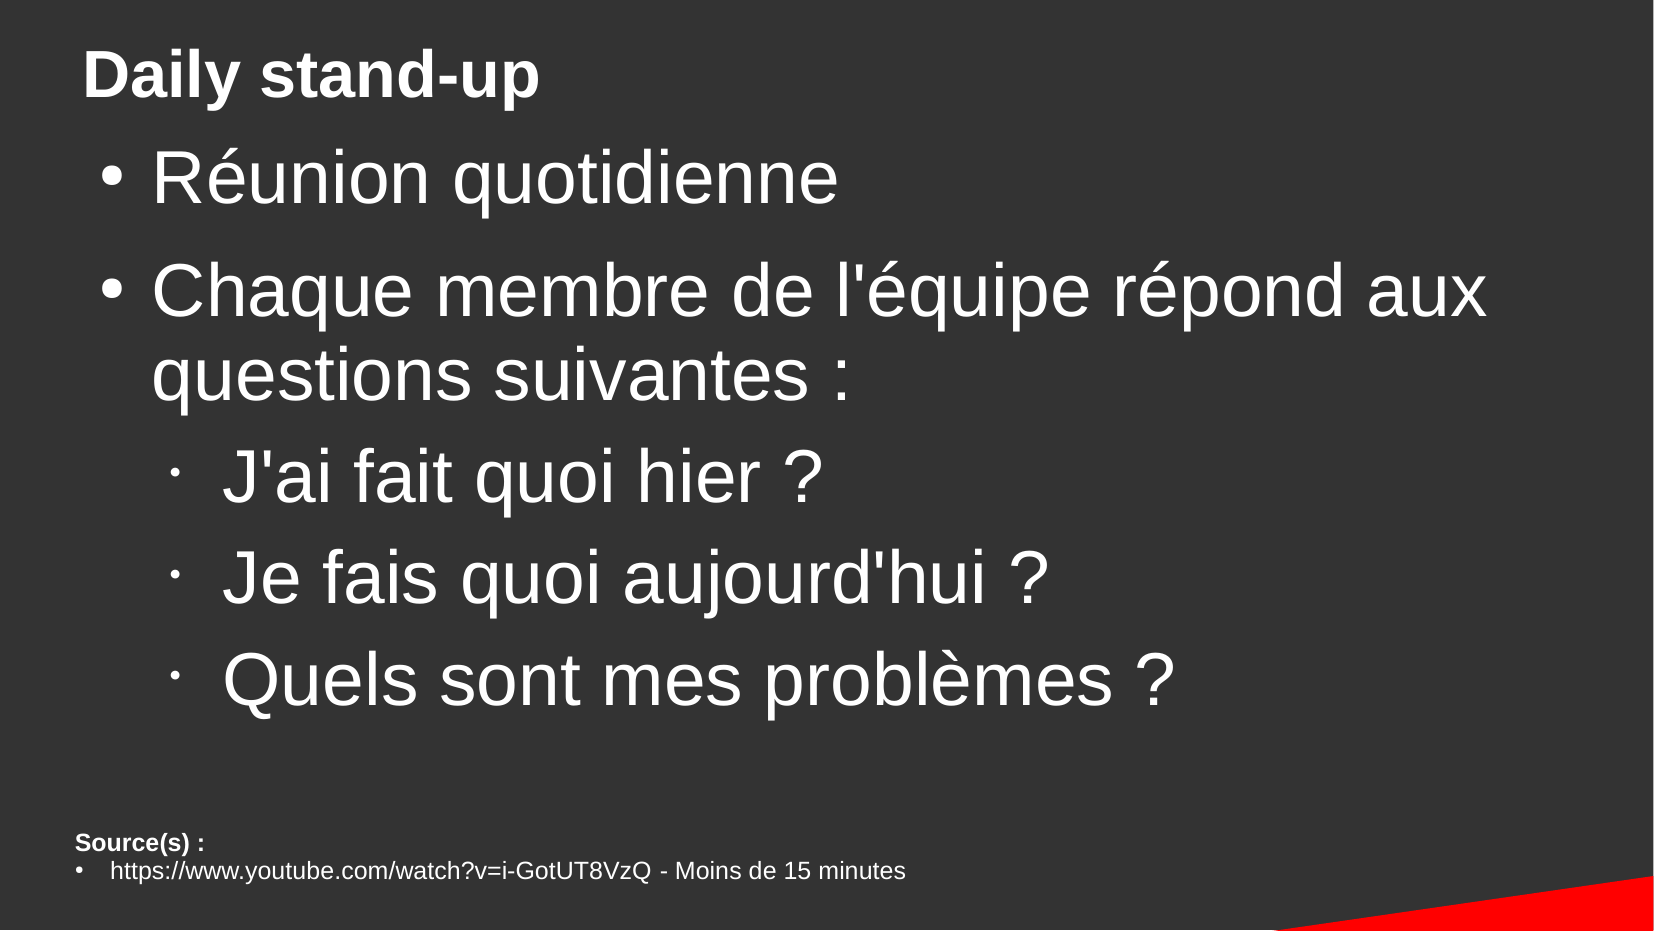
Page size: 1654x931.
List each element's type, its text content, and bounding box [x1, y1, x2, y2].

list Réunion quotidienne Chaque membre de l'équipe répond aux questions suivantes : J'ai fait quoi hier ? Je fais quoi aujourd'hui ? Quels sont mes problèmes ? [80, 135, 1620, 777]
text_box Source(s) : https://www.youtube.com/watch?v=i-GotUT8VzQ - Moins de 15 minutes [60, 821, 1546, 921]
text_box [1272, 875, 1654, 931]
title Daily stand-up [82, 37, 1571, 122]
